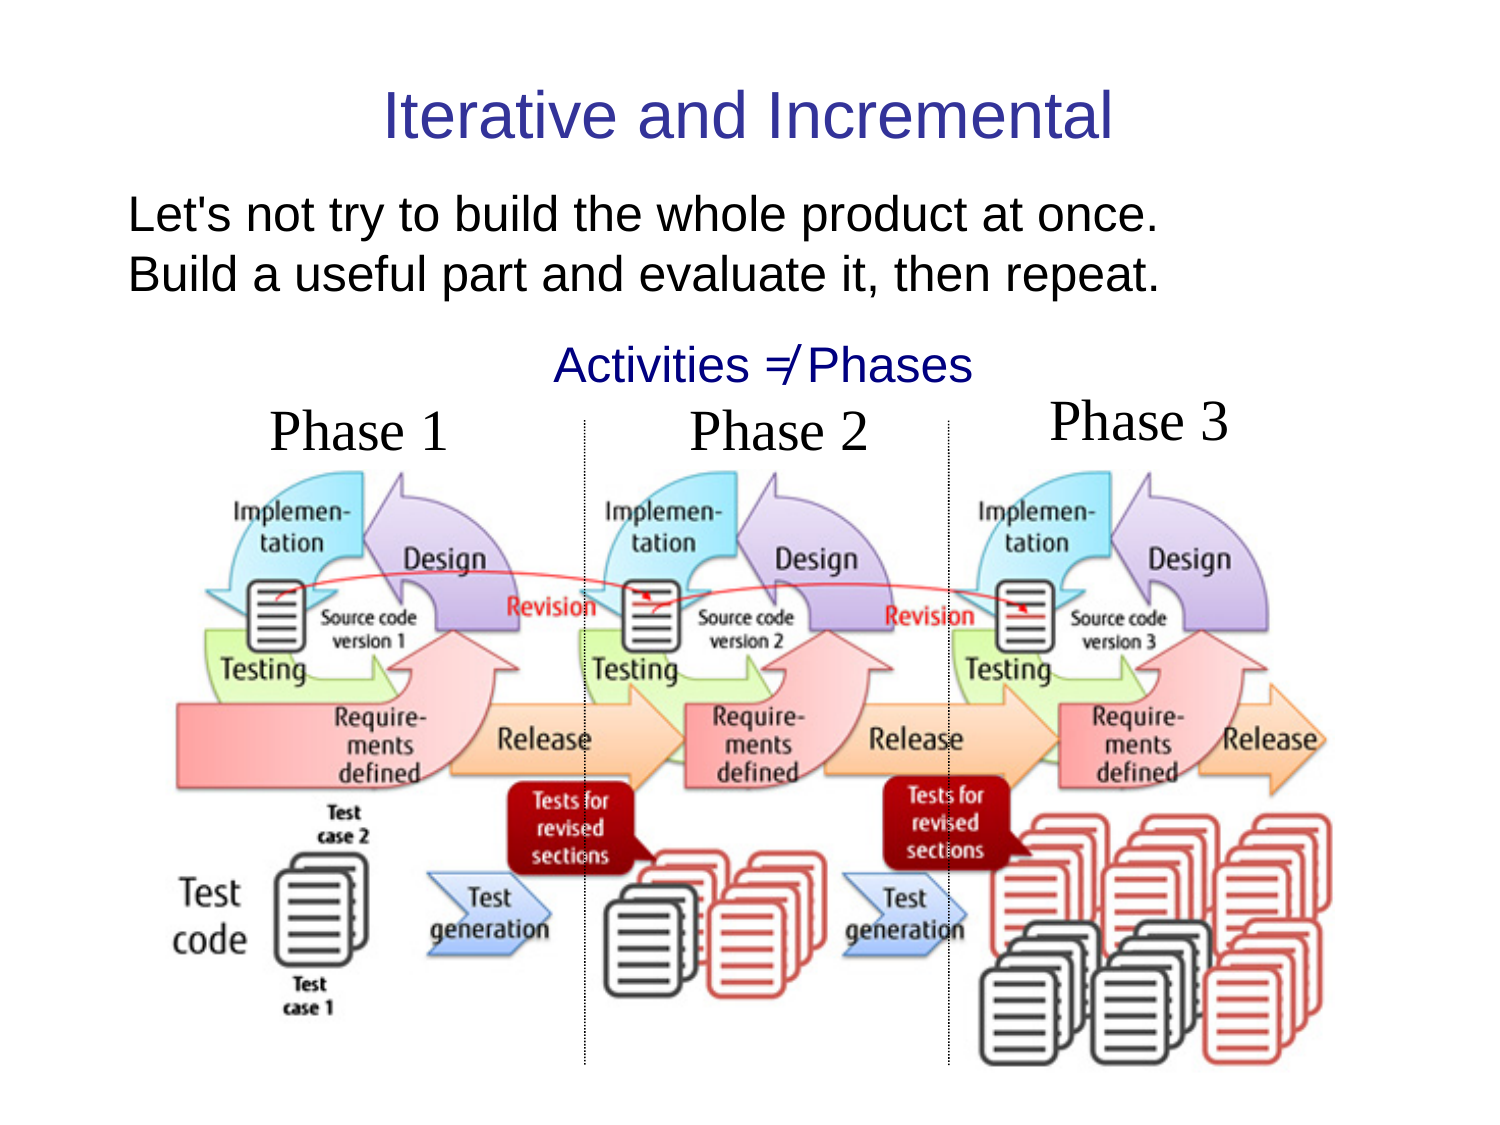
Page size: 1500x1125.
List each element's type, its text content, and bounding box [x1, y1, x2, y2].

text_box Phase 3 [1034, 375, 1260, 460]
text_box Phase 2 [675, 384, 901, 470]
title Iterative and Incremental [100, 42, 1398, 182]
picture [150, 469, 1335, 1081]
list Let's not try to build the whole product at once. Build a useful part and evaluate it, then repeat. Activities ≠ Phases [113, 173, 1410, 496]
text_box Phase 1 [254, 384, 481, 470]
